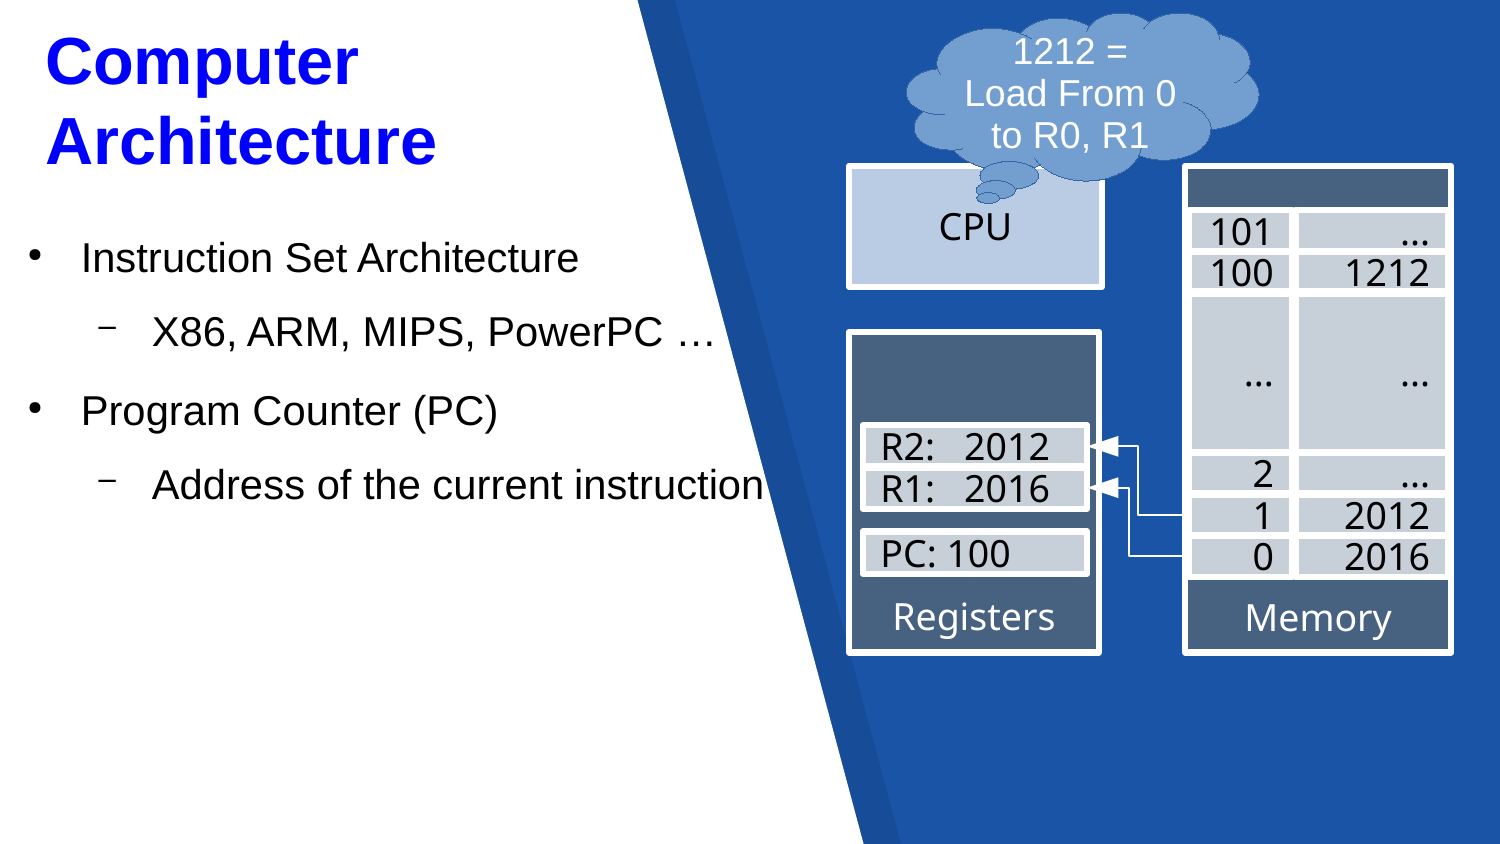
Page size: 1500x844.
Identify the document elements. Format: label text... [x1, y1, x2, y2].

text_box 1212 = Load From 0 to R0, R1 [906, 13, 1260, 204]
text_box ... [1189, 294, 1292, 454]
text_box 2012 [1295, 495, 1449, 536]
text_box Registers [848, 332, 1100, 653]
text_box ... [1295, 209, 1449, 253]
text_box 2016 [1295, 536, 1449, 578]
text_box Memory [1185, 165, 1452, 653]
text_box PC: 100 [862, 531, 1088, 574]
text_box Memory [1185, 516, 1189, 555]
text_box Registers [1088, 447, 1100, 487]
text_box 1 [1189, 495, 1292, 536]
text_box R2: 2012 [862, 425, 1088, 468]
text_box ... [1295, 294, 1449, 454]
list Instruction Set Architecture X86, ARM, MIPS, PowerPC … Program Counter (PC) Address of the current instruction [0, 215, 797, 611]
text_box 2 [1189, 454, 1292, 495]
text_box 101 [1189, 209, 1292, 253]
text_box R1: 2016 [862, 468, 1088, 509]
text_box 1212 [1295, 253, 1449, 294]
title Computer Architecture [30, 113, 627, 193]
text_box ... [1295, 454, 1449, 495]
text_box 100 [1189, 253, 1292, 294]
text_box 0 [1189, 536, 1292, 578]
text_box CPU [849, 165, 1102, 287]
